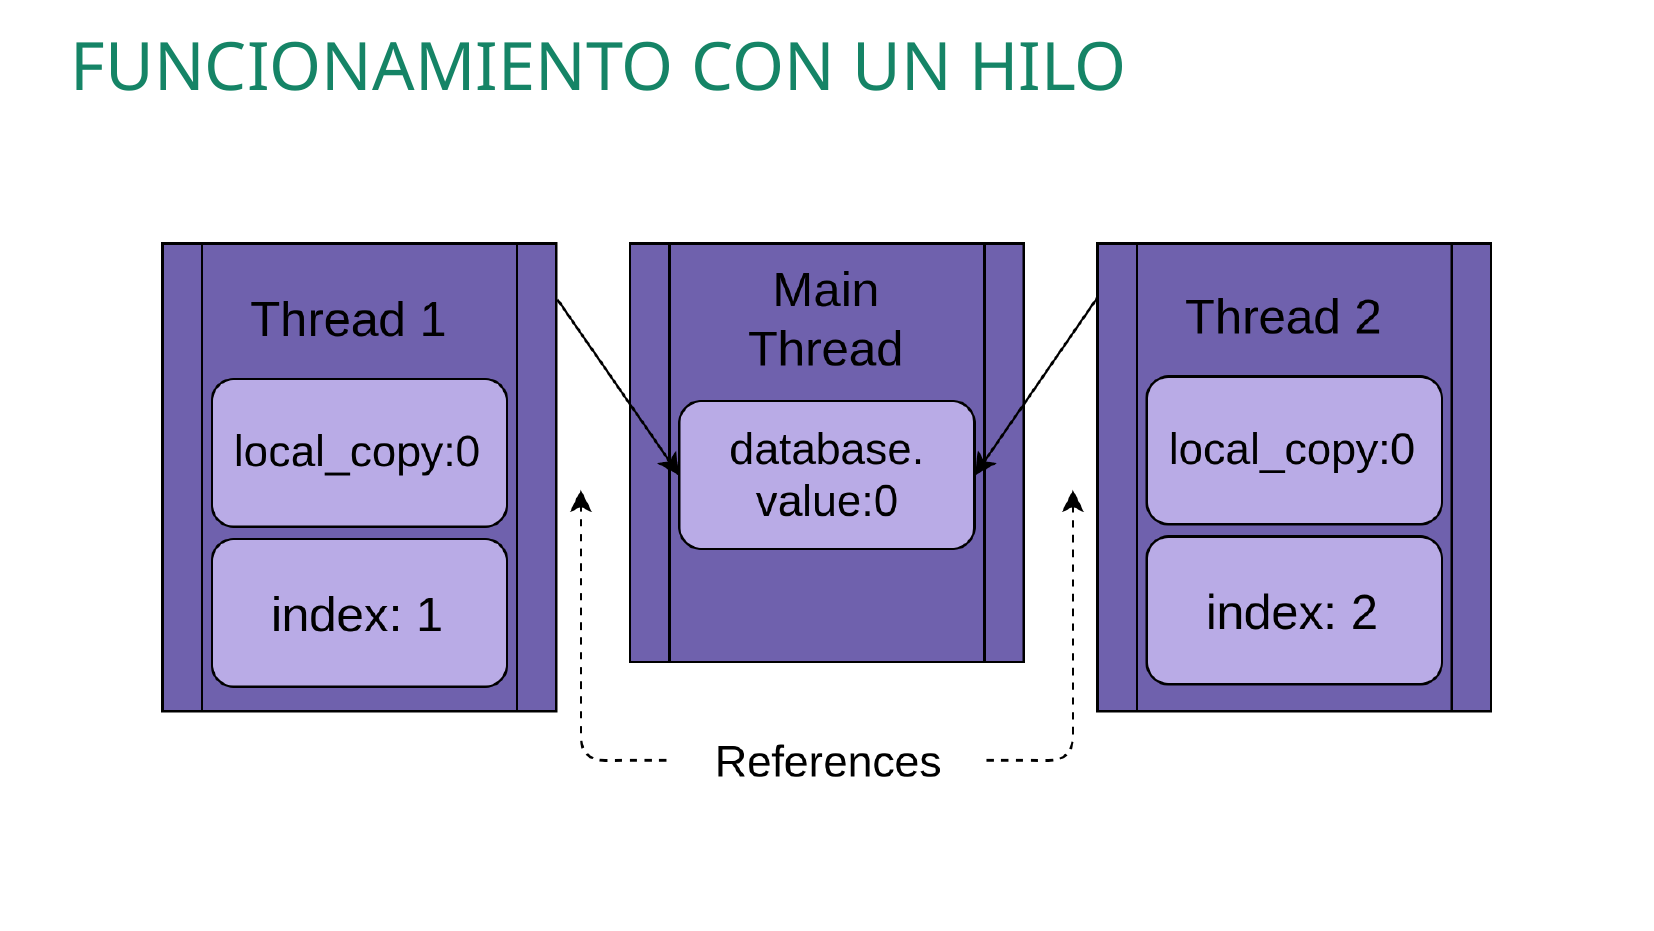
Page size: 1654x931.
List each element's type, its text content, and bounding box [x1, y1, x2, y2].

picture [161, 242, 1492, 786]
title FUNCIONAMIENTO CON UN HILO [70, 0, 1447, 159]
